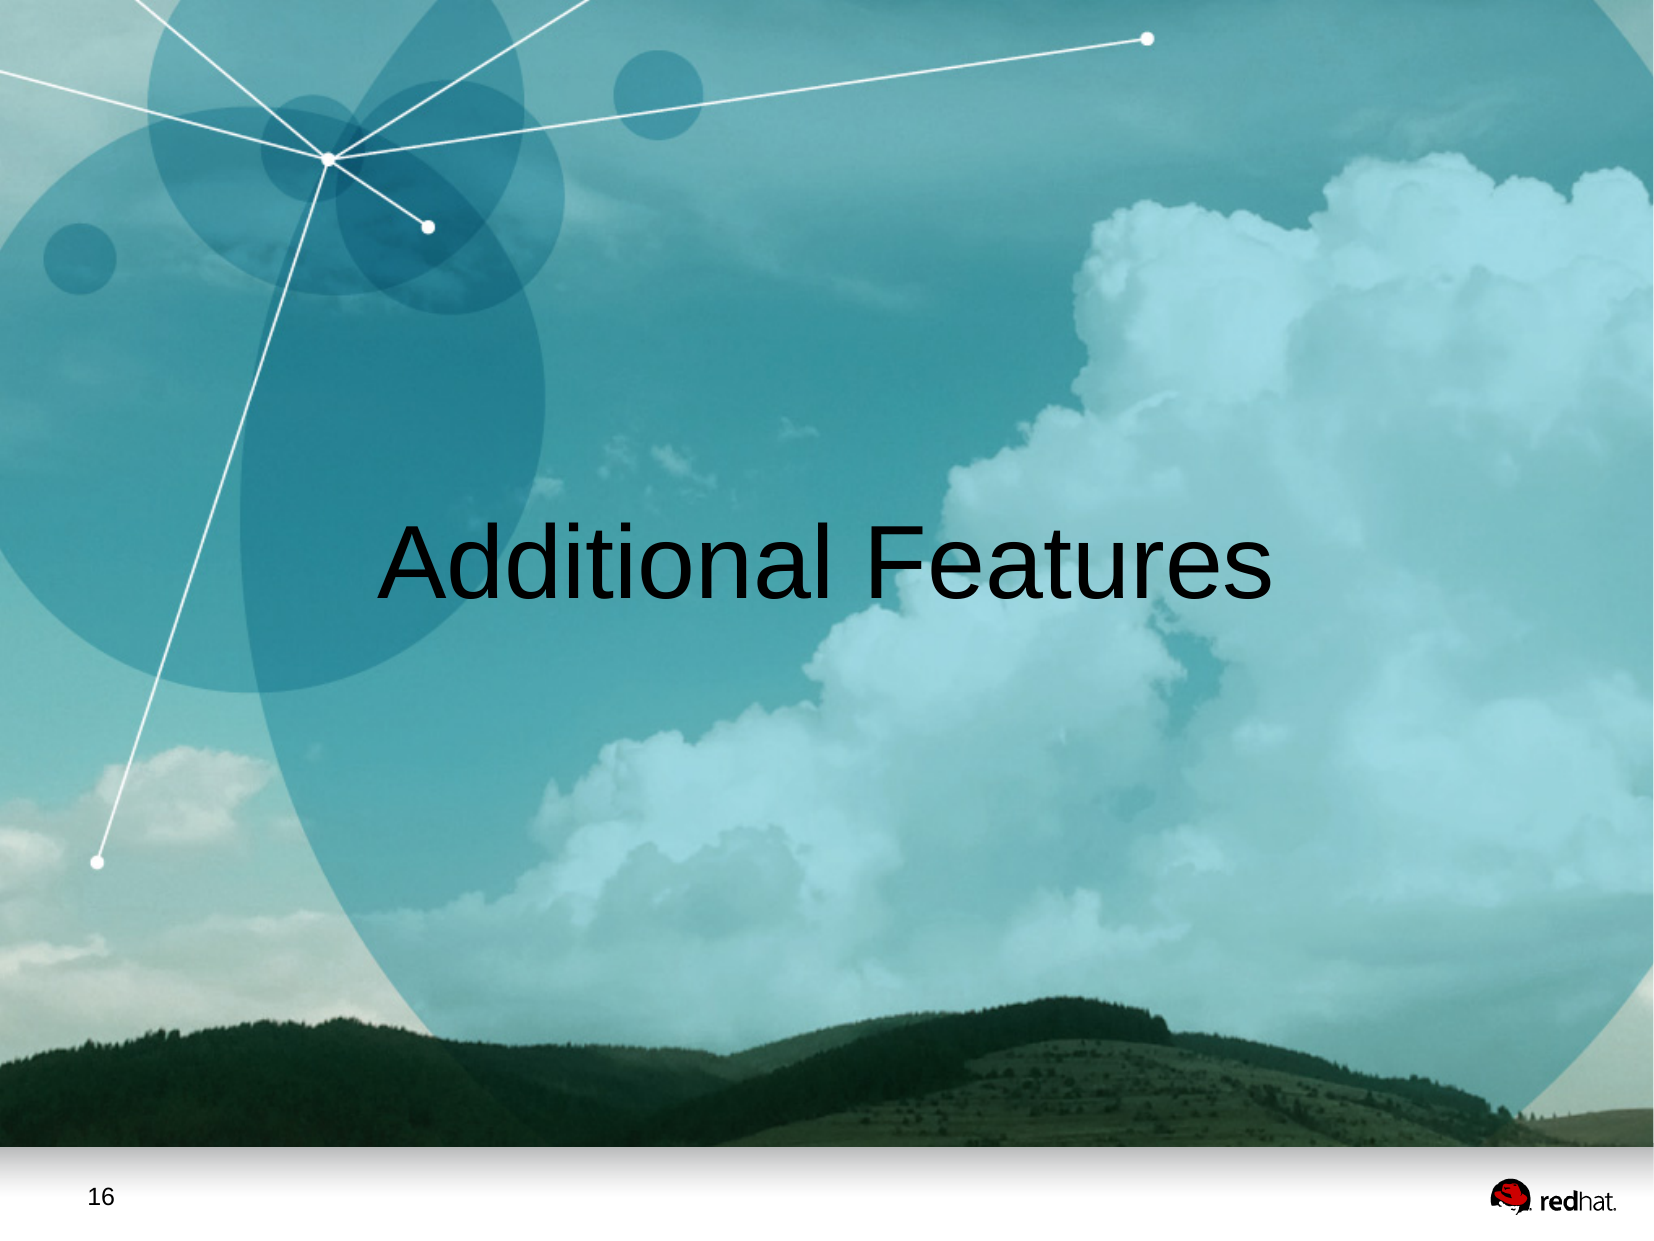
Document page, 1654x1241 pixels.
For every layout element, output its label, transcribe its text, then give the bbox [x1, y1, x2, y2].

picture [0, 0, 1654, 1241]
title Additional Features [82, 262, 1571, 862]
